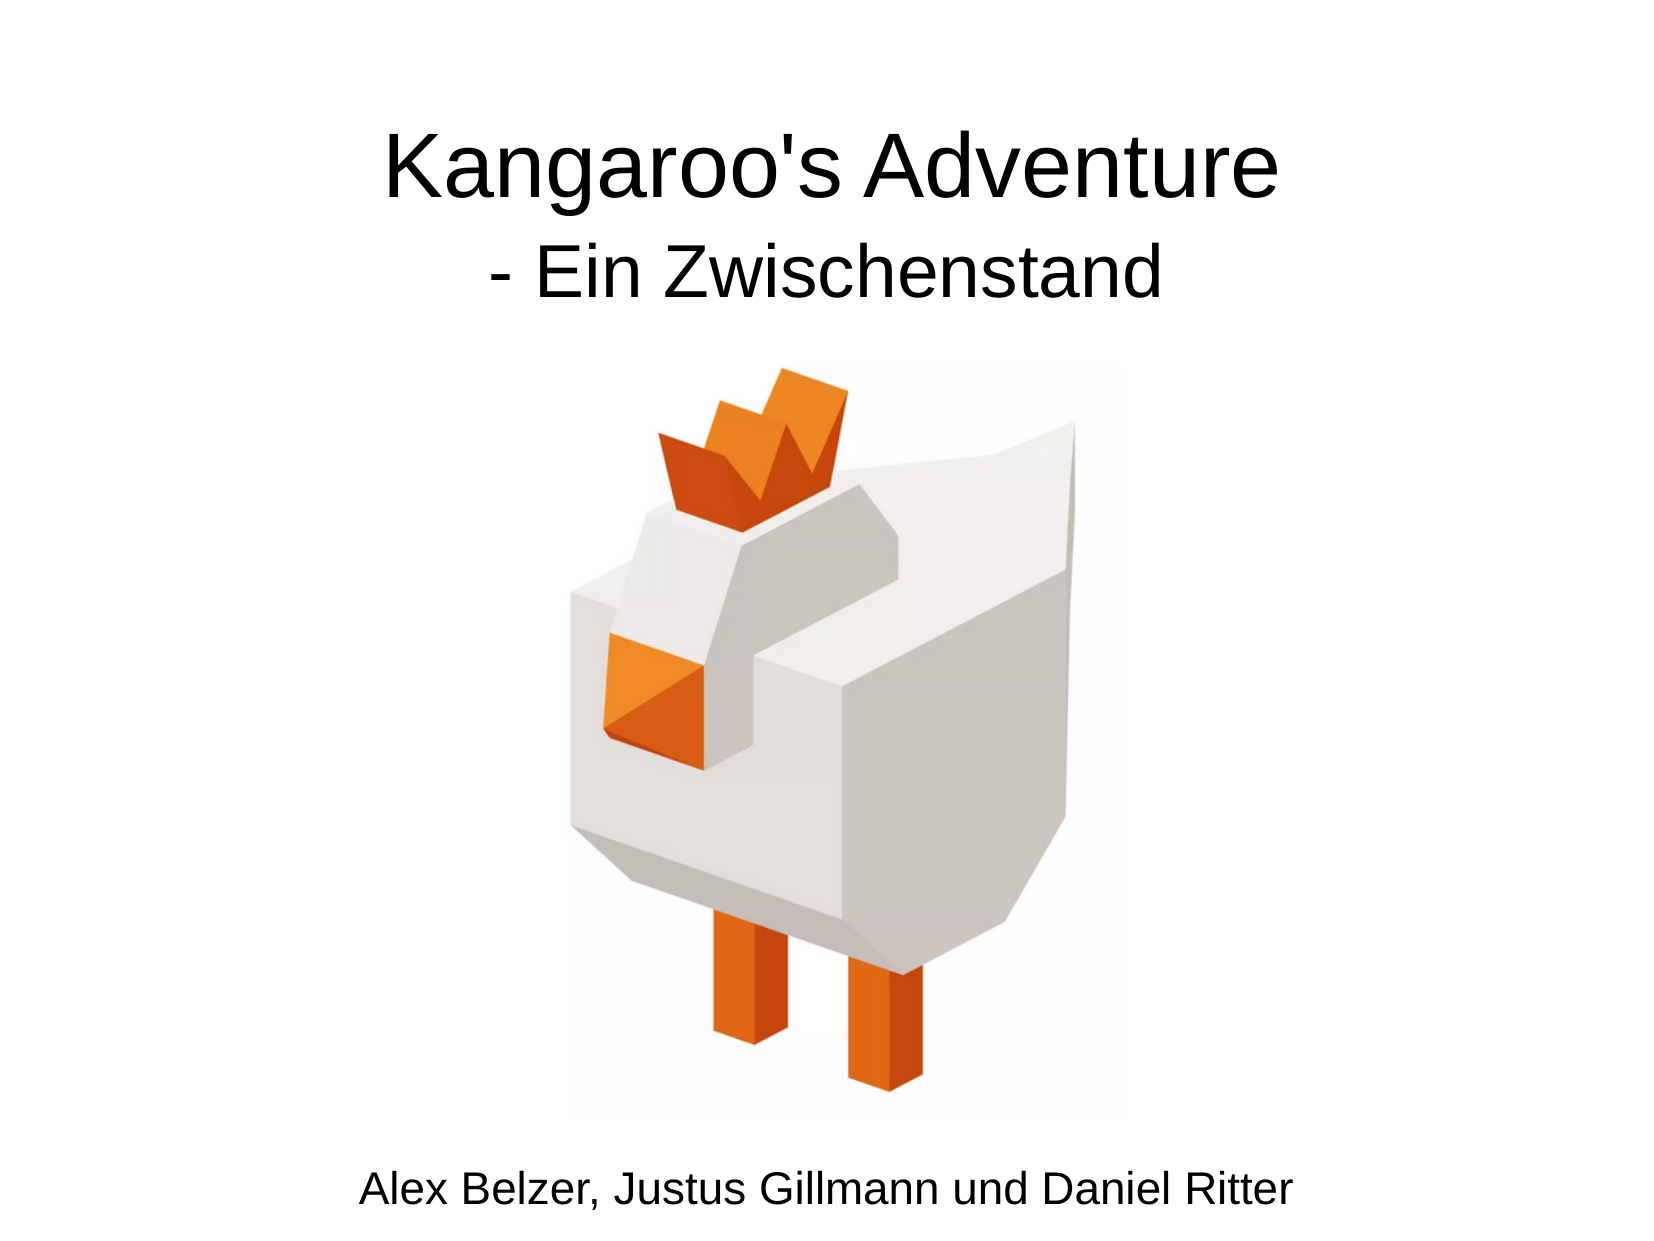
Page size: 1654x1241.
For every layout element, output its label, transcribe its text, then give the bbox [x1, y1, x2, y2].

text_box Alex Belzer, Justus Gillmann und Daniel Ritter [245, 1155, 1409, 1241]
text_box - Ein Zwischenstand [411, 216, 1243, 319]
title Kangaroo's Adventure [88, 57, 1577, 265]
picture [460, 341, 1123, 1117]
